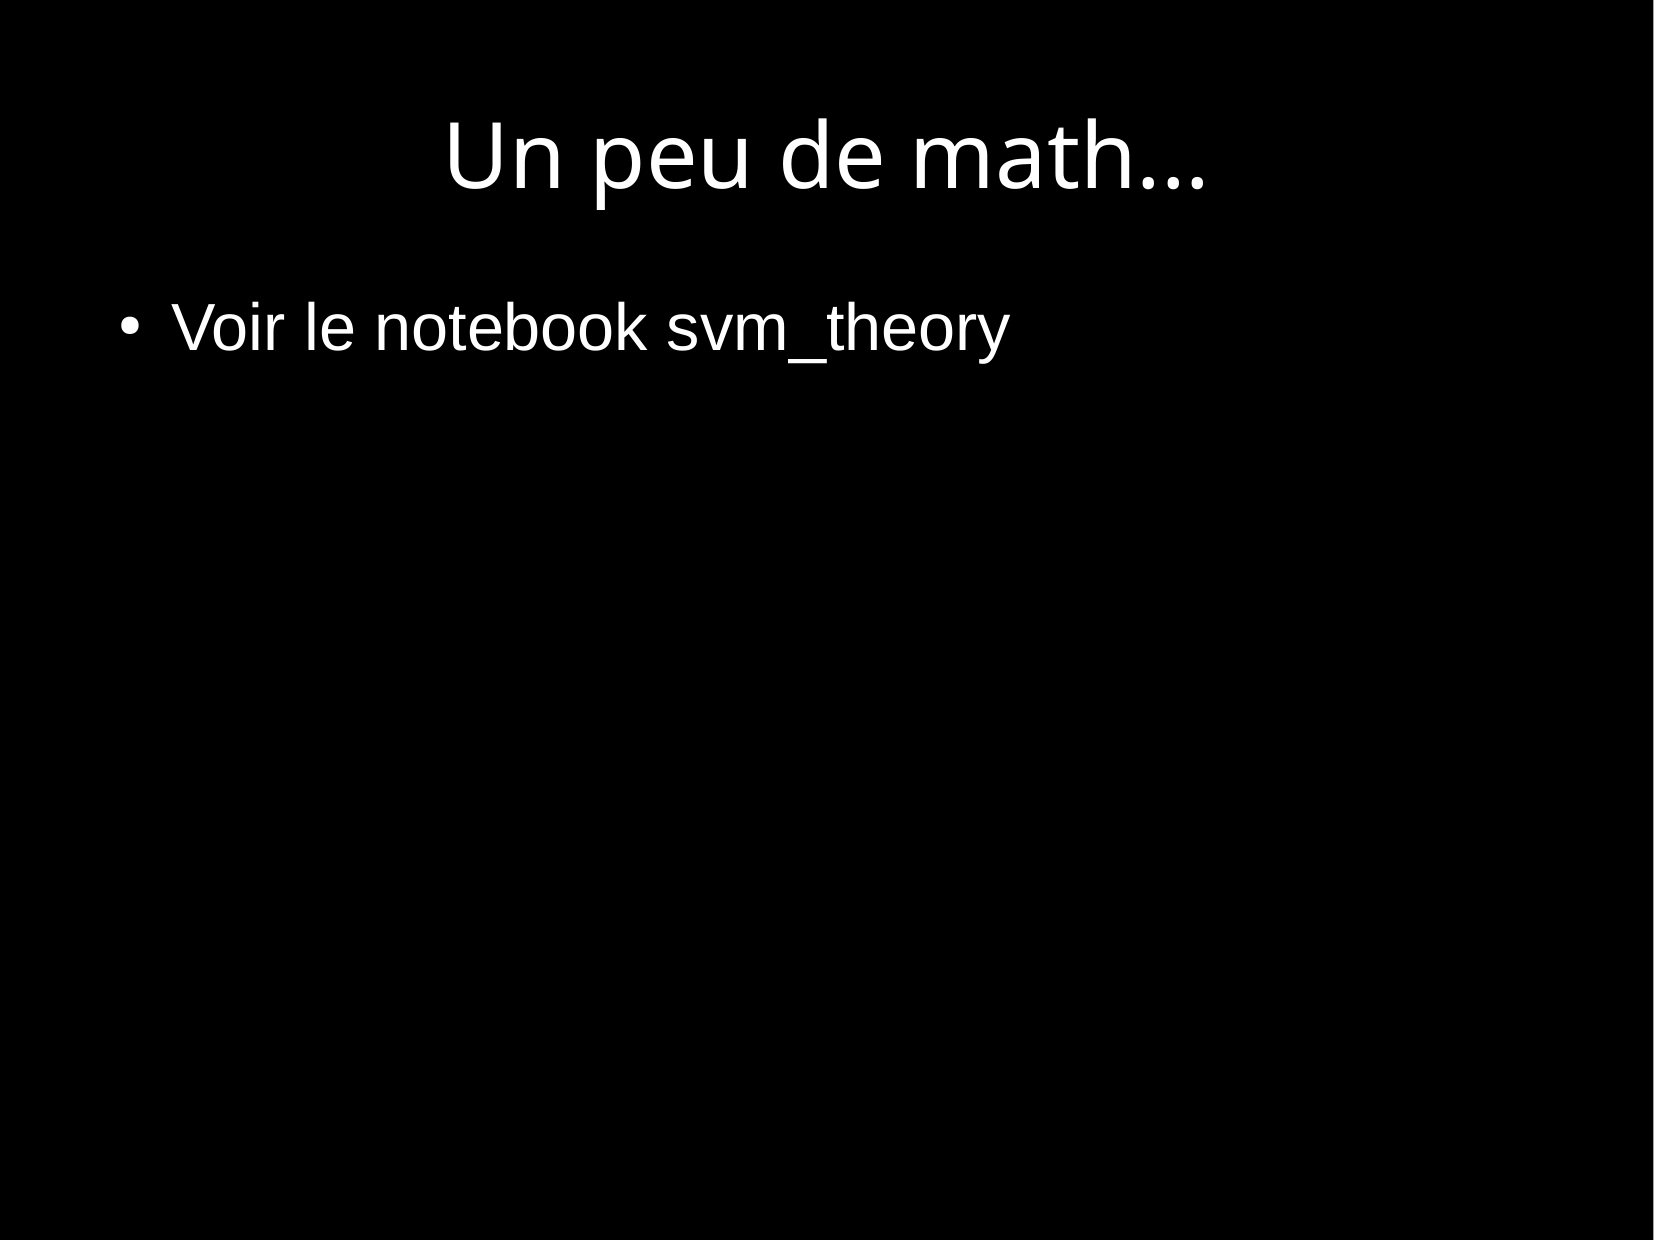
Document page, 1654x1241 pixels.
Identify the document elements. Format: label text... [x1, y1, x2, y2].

list Voir le notebook svm_theory [82, 290, 1571, 1010]
title Un peu de math... [82, 49, 1571, 257]
